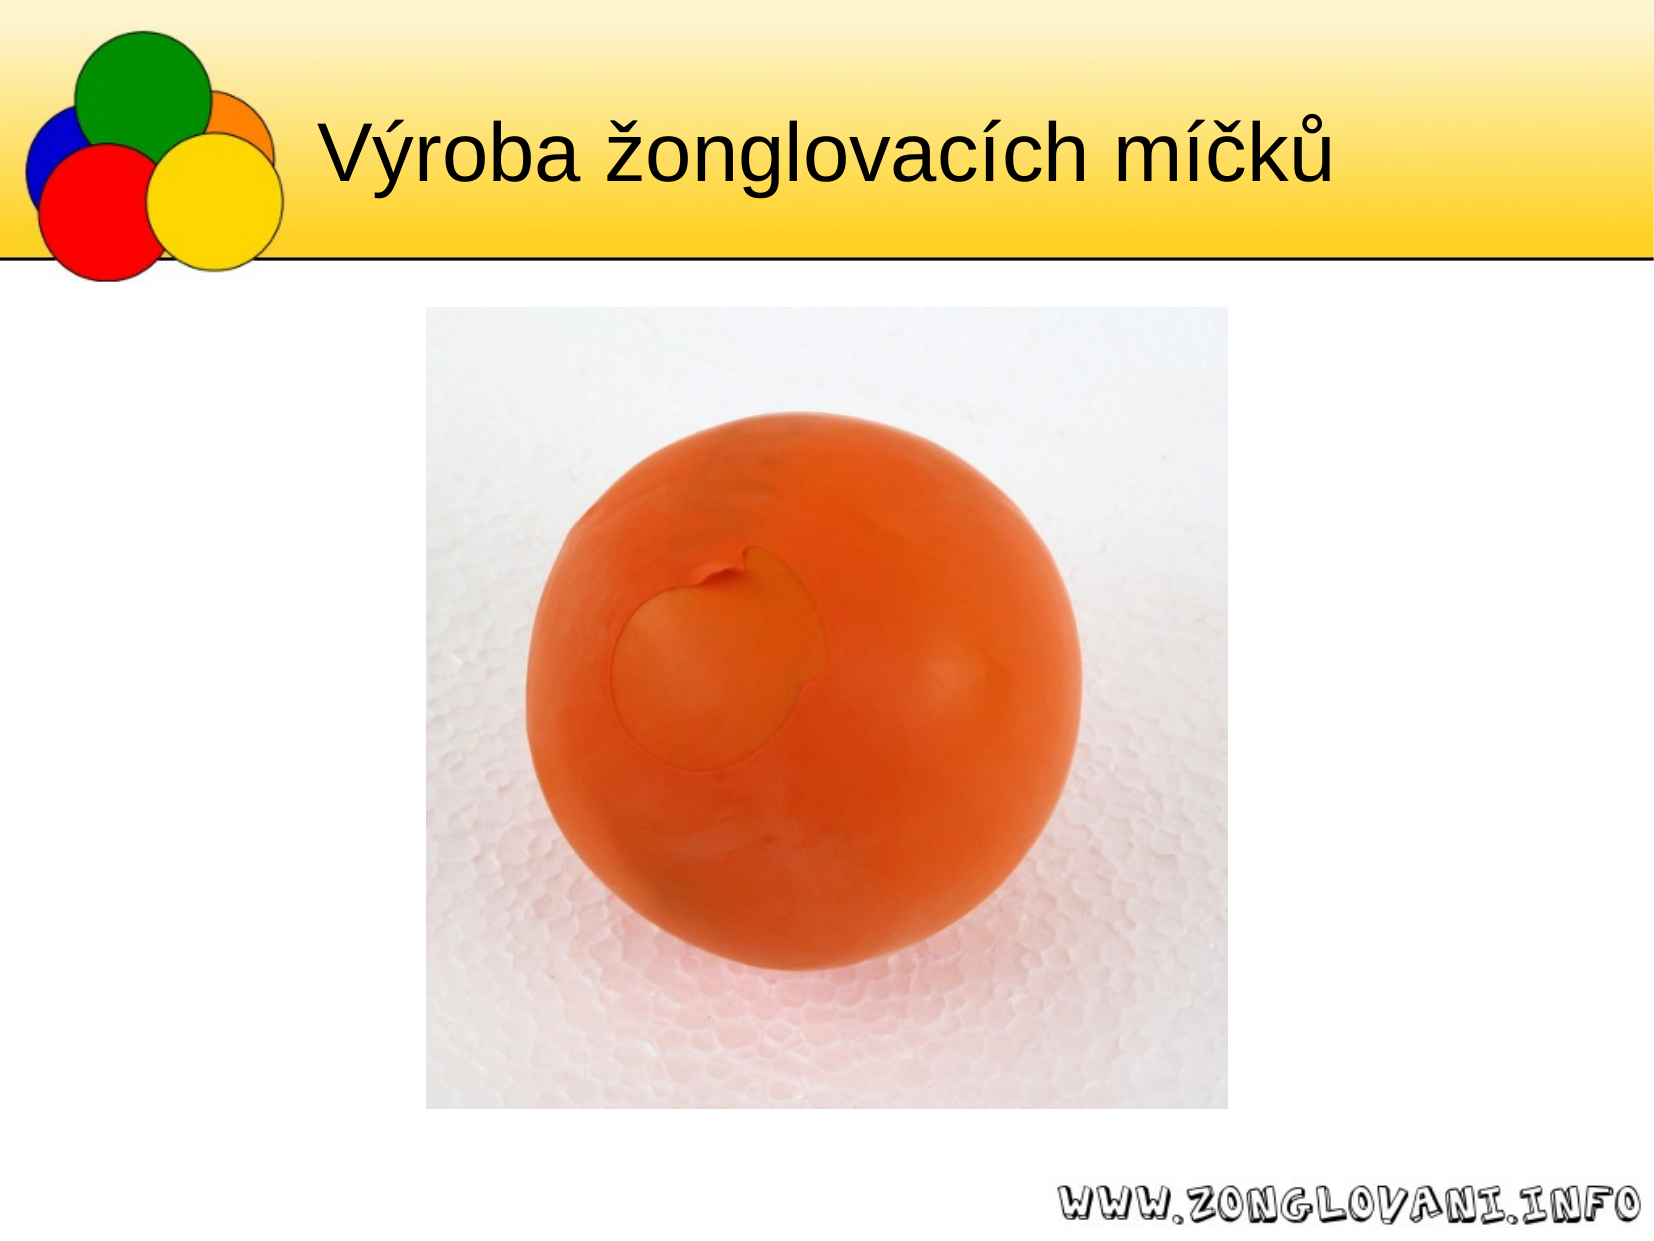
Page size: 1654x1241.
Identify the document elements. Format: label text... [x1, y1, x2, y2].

picture [0, 0, 1654, 1241]
title Výroba žonglovacích míčků [82, 49, 1571, 257]
